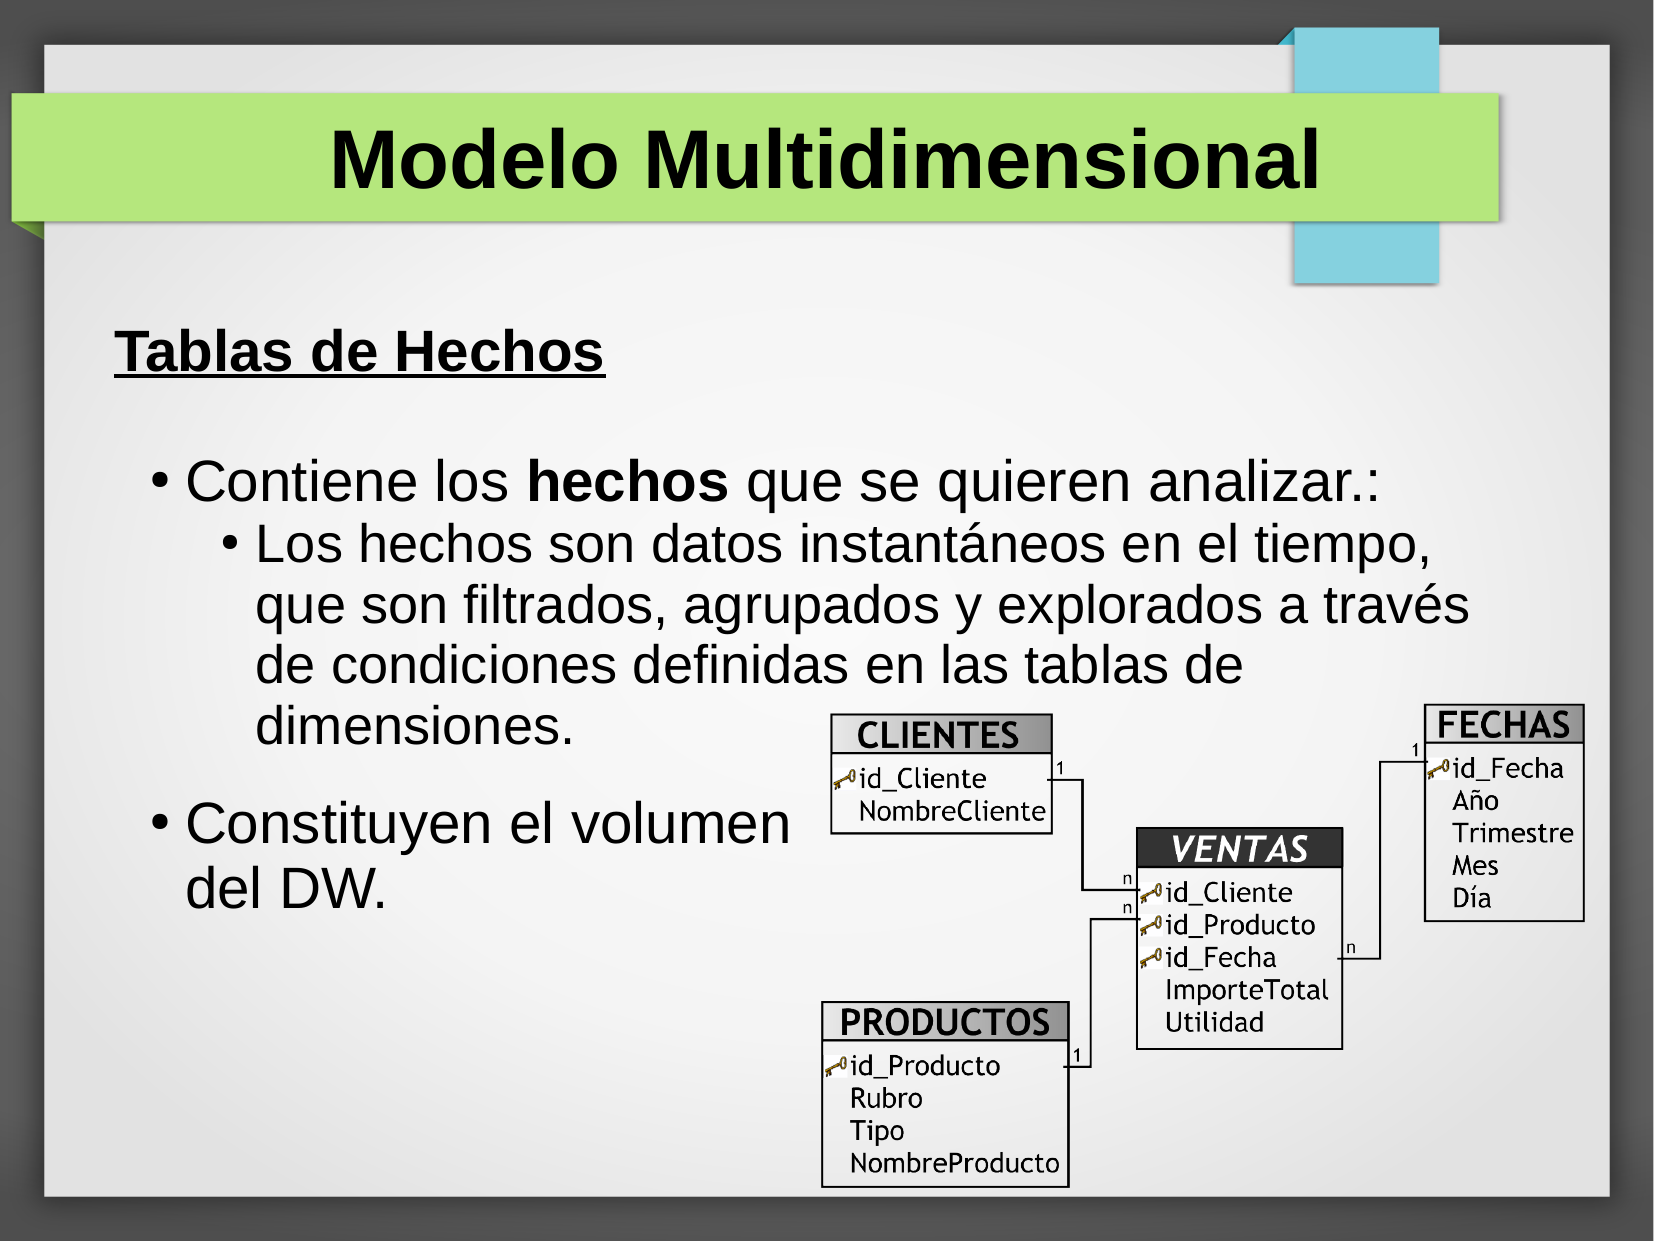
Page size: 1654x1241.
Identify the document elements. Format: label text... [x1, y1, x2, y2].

text_box Tablas de Hechos Contiene los hechos que se quieren analizar.: Los hechos son datos instantáneos en el tiempo, que son filtrados, agrupados y explorados a través de condiciones definidas en las tablas de dimensiones. Constituyen el volumen del DW. [99, 311, 1523, 931]
title Modelo Multidimensional [70, 106, 1583, 213]
picture [0, 0, 1654, 1241]
